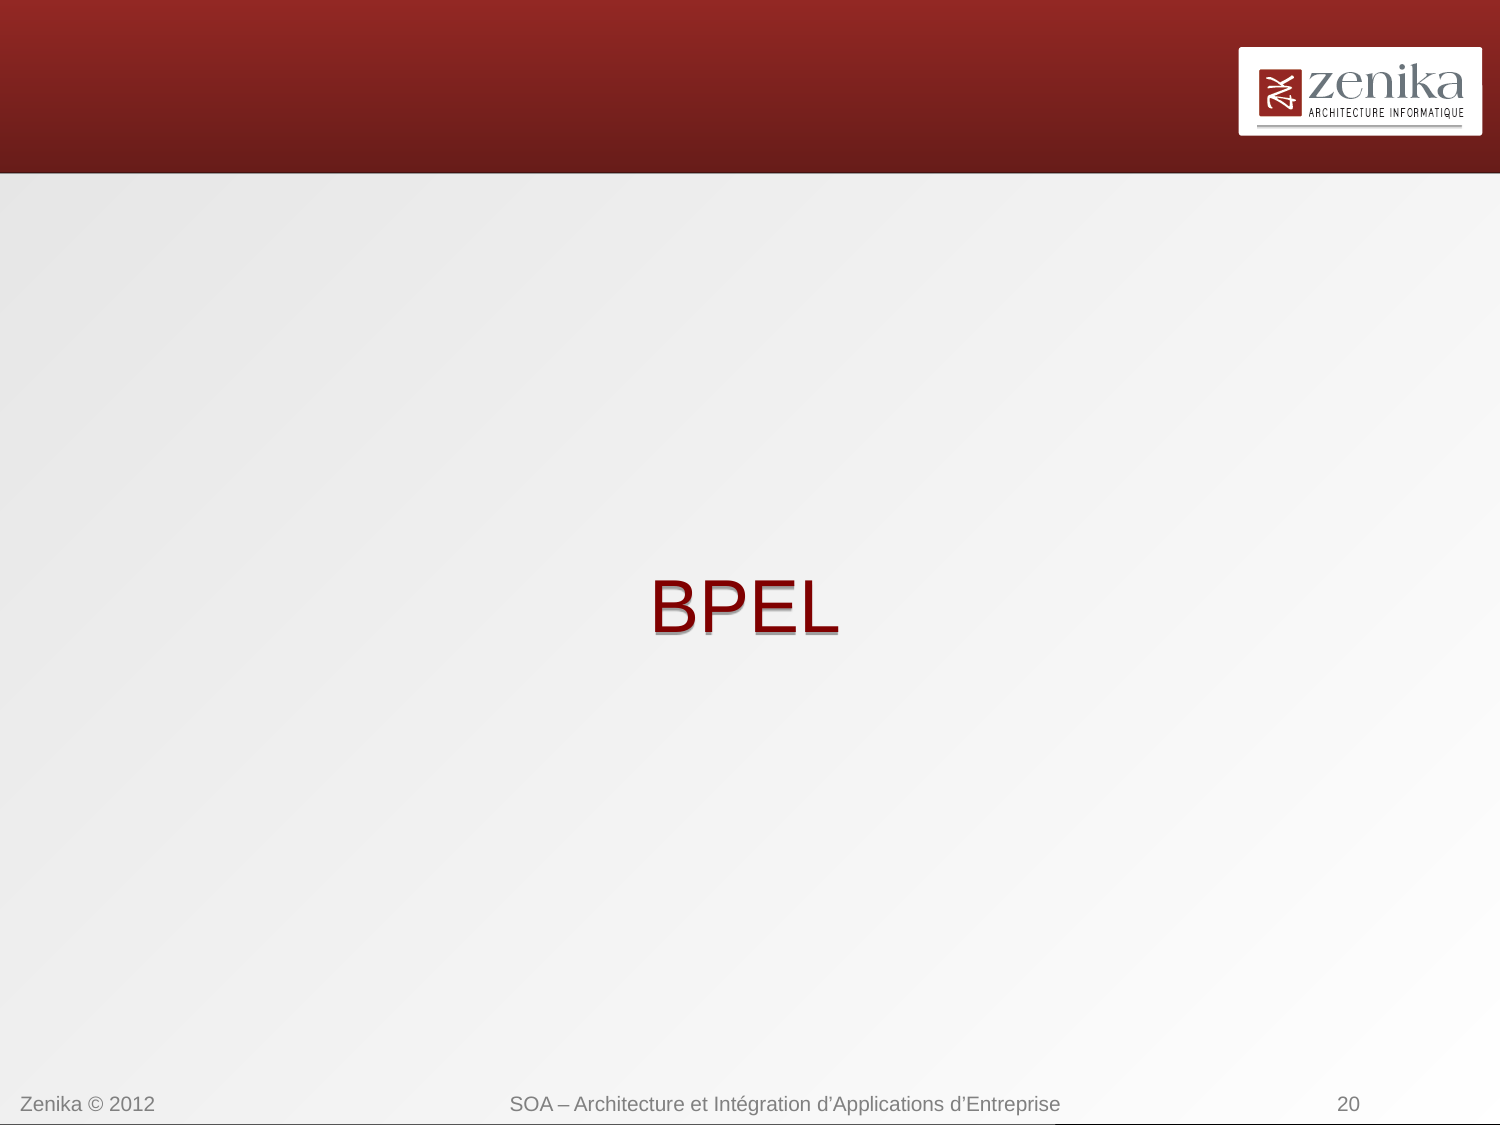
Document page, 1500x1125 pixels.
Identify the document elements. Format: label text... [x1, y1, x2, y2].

subtitle BPEL [53, 562, 1438, 681]
